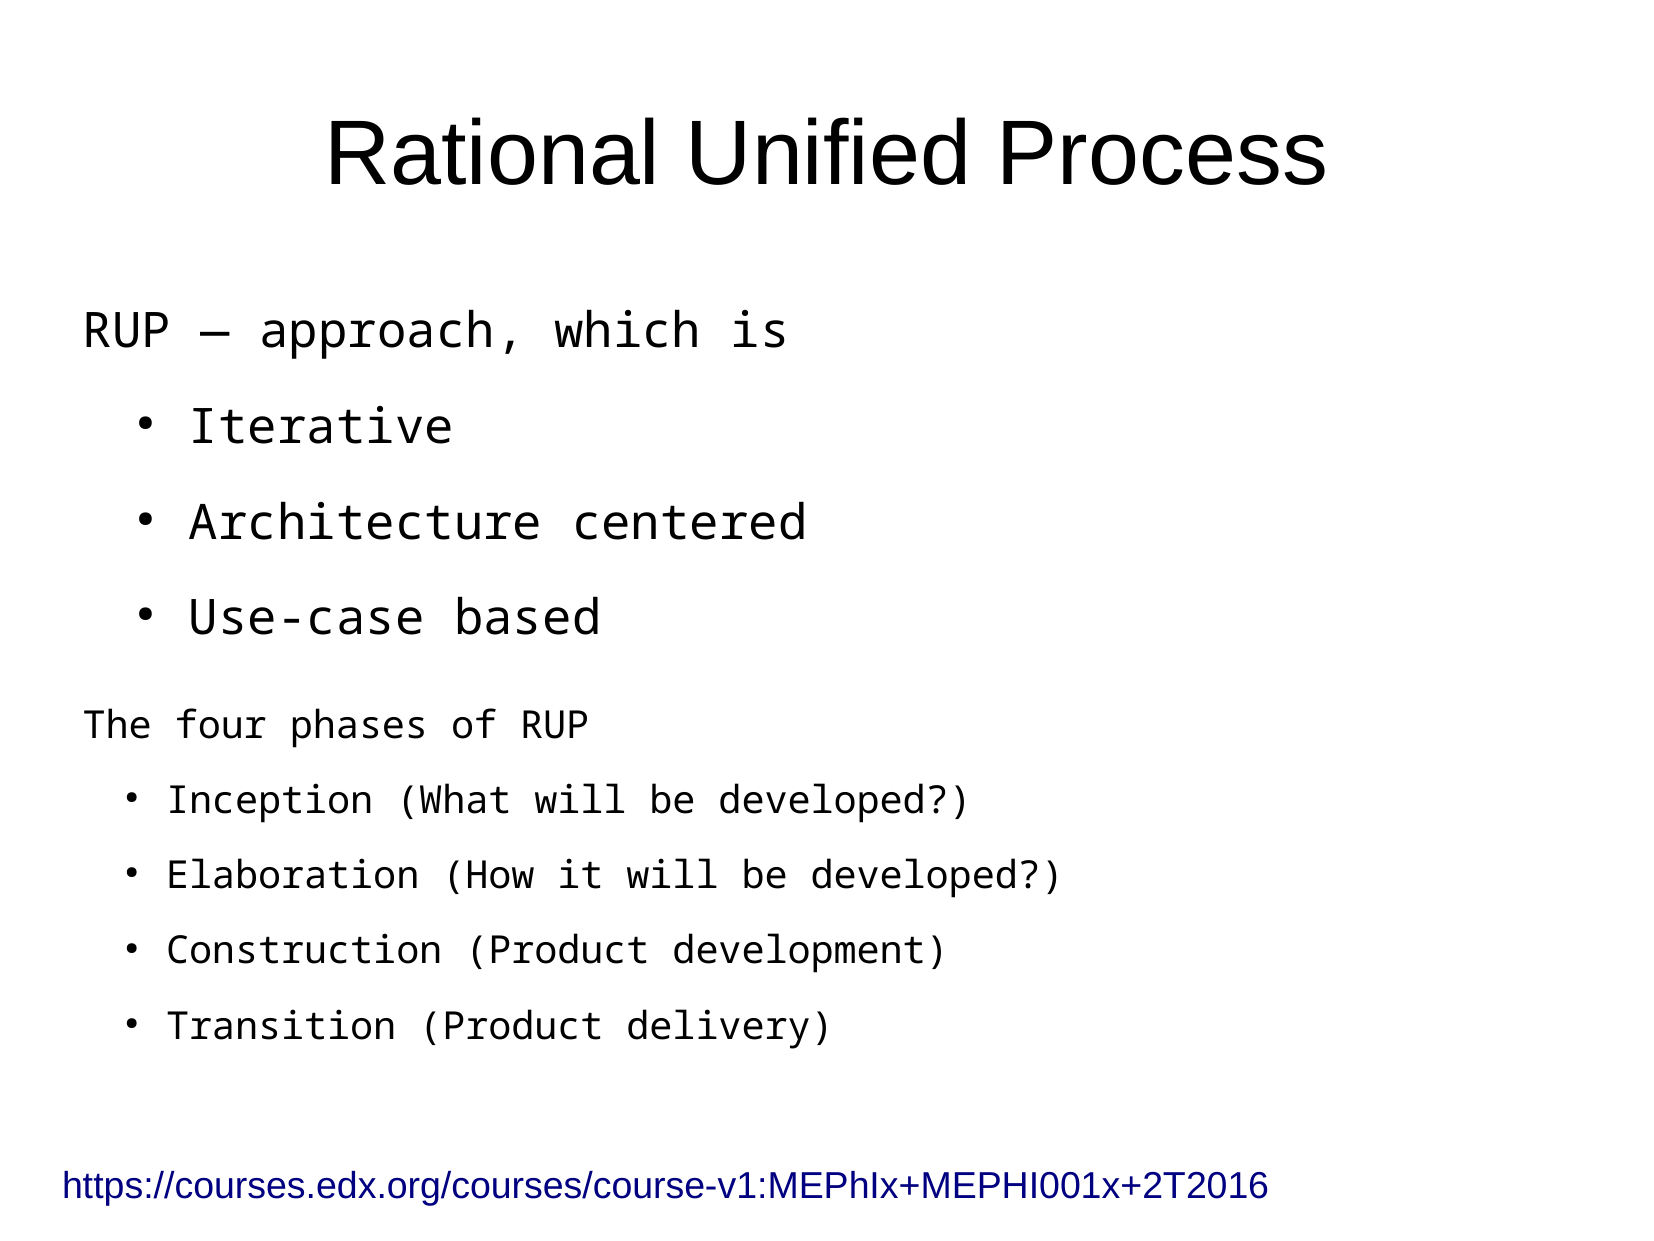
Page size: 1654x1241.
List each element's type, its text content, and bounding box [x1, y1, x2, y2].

text_box https://courses.edx.org/courses/course-v1:MEPhIx+MEPHI001x+2T2016 [47, 1157, 1347, 1241]
list RUP — approach, which is Iterative Architecture centered Use-case based [82, 295, 1571, 650]
title Rational Unified Process [82, 49, 1571, 257]
list The four phases of RUP Inception (What will be developed?) Elaboration (How it will be developed?) Construction (Product development) Transition (Product delivery) [82, 696, 1571, 1052]
